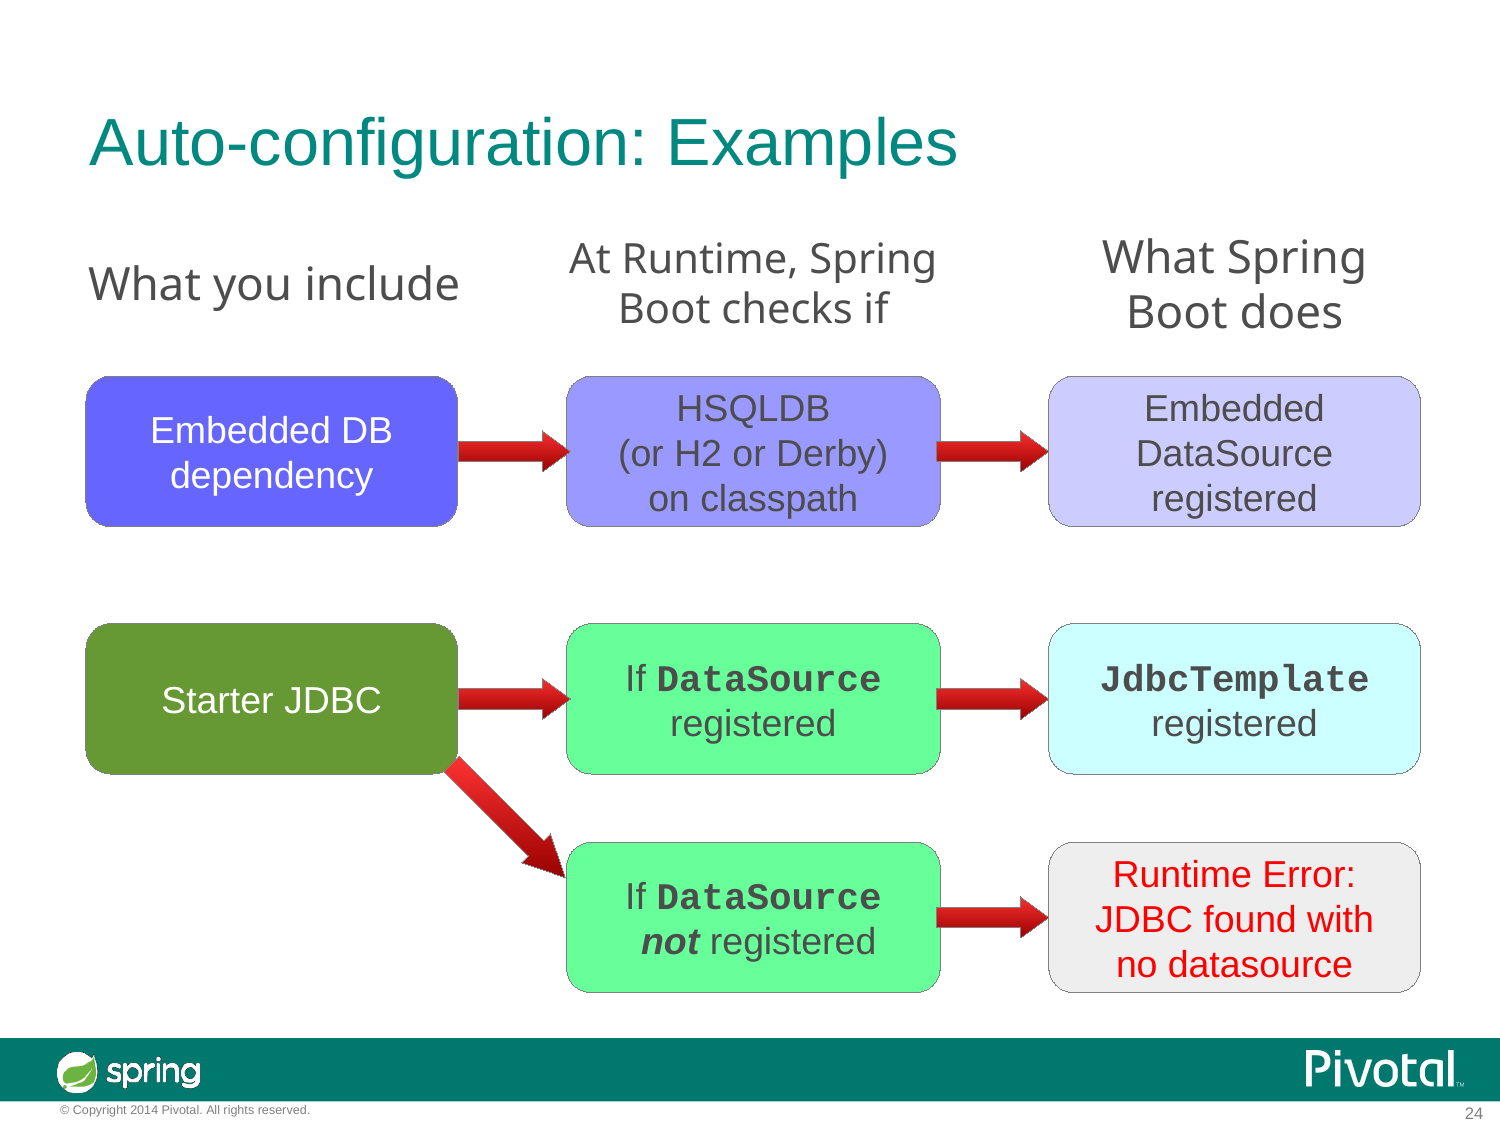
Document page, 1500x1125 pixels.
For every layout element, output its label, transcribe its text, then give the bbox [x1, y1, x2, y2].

text_box What you include [73, 247, 471, 318]
text_box JdbcTemplate registered [1048, 623, 1421, 775]
text_box [936, 678, 1049, 720]
title Auto-configuration: Examples [75, 45, 1426, 233]
text_box What Spring Boot does [1022, 219, 1447, 345]
picture [1306, 1050, 1464, 1087]
text_box [458, 430, 571, 472]
picture [32, 1041, 210, 1103]
text_box [458, 678, 571, 720]
text_box HSQLDB (or H2 or Derby) on classpath [566, 376, 941, 527]
text_box If DataSource not registered [566, 842, 941, 993]
text_box At Runtime, Spring Boot checks if [508, 224, 999, 340]
text_box Starter JDBC [85, 623, 458, 775]
text_box If DataSource registered [566, 623, 941, 775]
text_box [936, 896, 1049, 938]
text_box Embedded DB dependency [85, 376, 458, 527]
text_box Runtime Error: JDBC found with no datasource [1048, 842, 1421, 993]
text_box [443, 756, 566, 878]
text_box Embedded DataSource registered [1048, 376, 1421, 527]
text_box [936, 430, 1049, 472]
